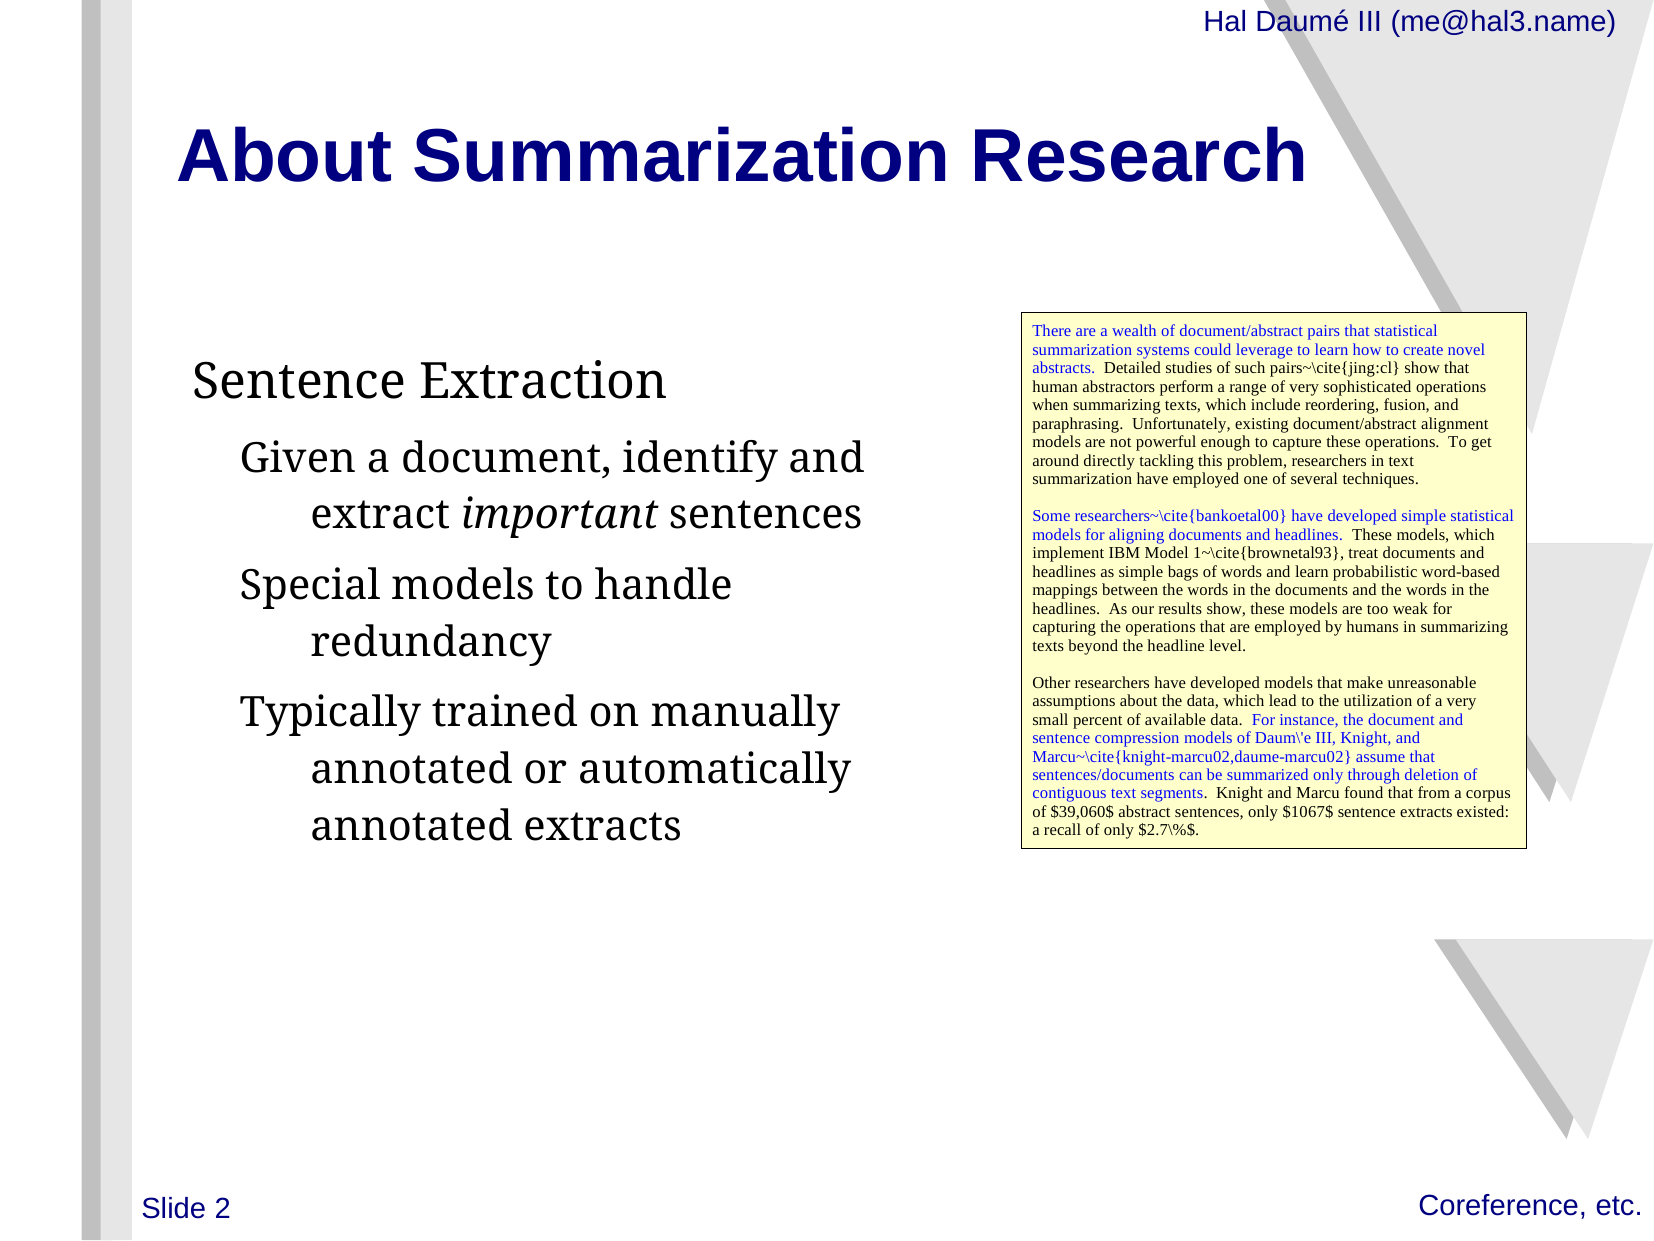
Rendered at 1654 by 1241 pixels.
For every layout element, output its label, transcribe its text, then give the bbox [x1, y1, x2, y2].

title About Summarization Research [176, 36, 1379, 275]
text_box There are a wealth of document/abstract pairs that statistical summarization systems could leverage to learn how to create novel abstracts. Detailed studies of such pairs~\cite{jing:cl} show that human abstractors perform a range of very sophisticated operations when summarizing texts, which include reordering, fusion, and paraphrasing. Unfortunately, existing document/abstract alignment models are not powerful enough to capture these operations. To get around directly tackling this problem, researchers in text summarization have employed one of several techniques. Some researchers~\cite{bankoetal00} have developed simple statistical models for aligning documents and headlines. These models, which implement IBM Model 1~\cite{brownetal93}, treat documents and headlines as simple bags of words and learn probabilistic word-based mappings between the words in the documents and the words in the headlines. As our results show, these models are too weak for capturing the operations that are employed by humans in summarizing texts beyond the headline level. Other researchers have developed models that make unreasonable assumptions about the data, which lead to the utilization of a very small percent of available data. For instance, the document and sentence compression models of Daum\'e III, Knight, and Marcu~\cite{knight-marcu02,daume-marcu02} assume that sentences/documents can be summarized only through deletion of contiguous text segments. Knight and Marcu found that from a corpus of $39,060$ abstract sentences, only $1067$ sentence extracts existed: a recall of only $2.7\%$. [1021, 312, 1527, 849]
list Sentence Extraction Given a document, identify and extract important sentences Special models to handle redundancy Typically trained on manually annotated or automatically annotated extracts [180, 345, 957, 1127]
